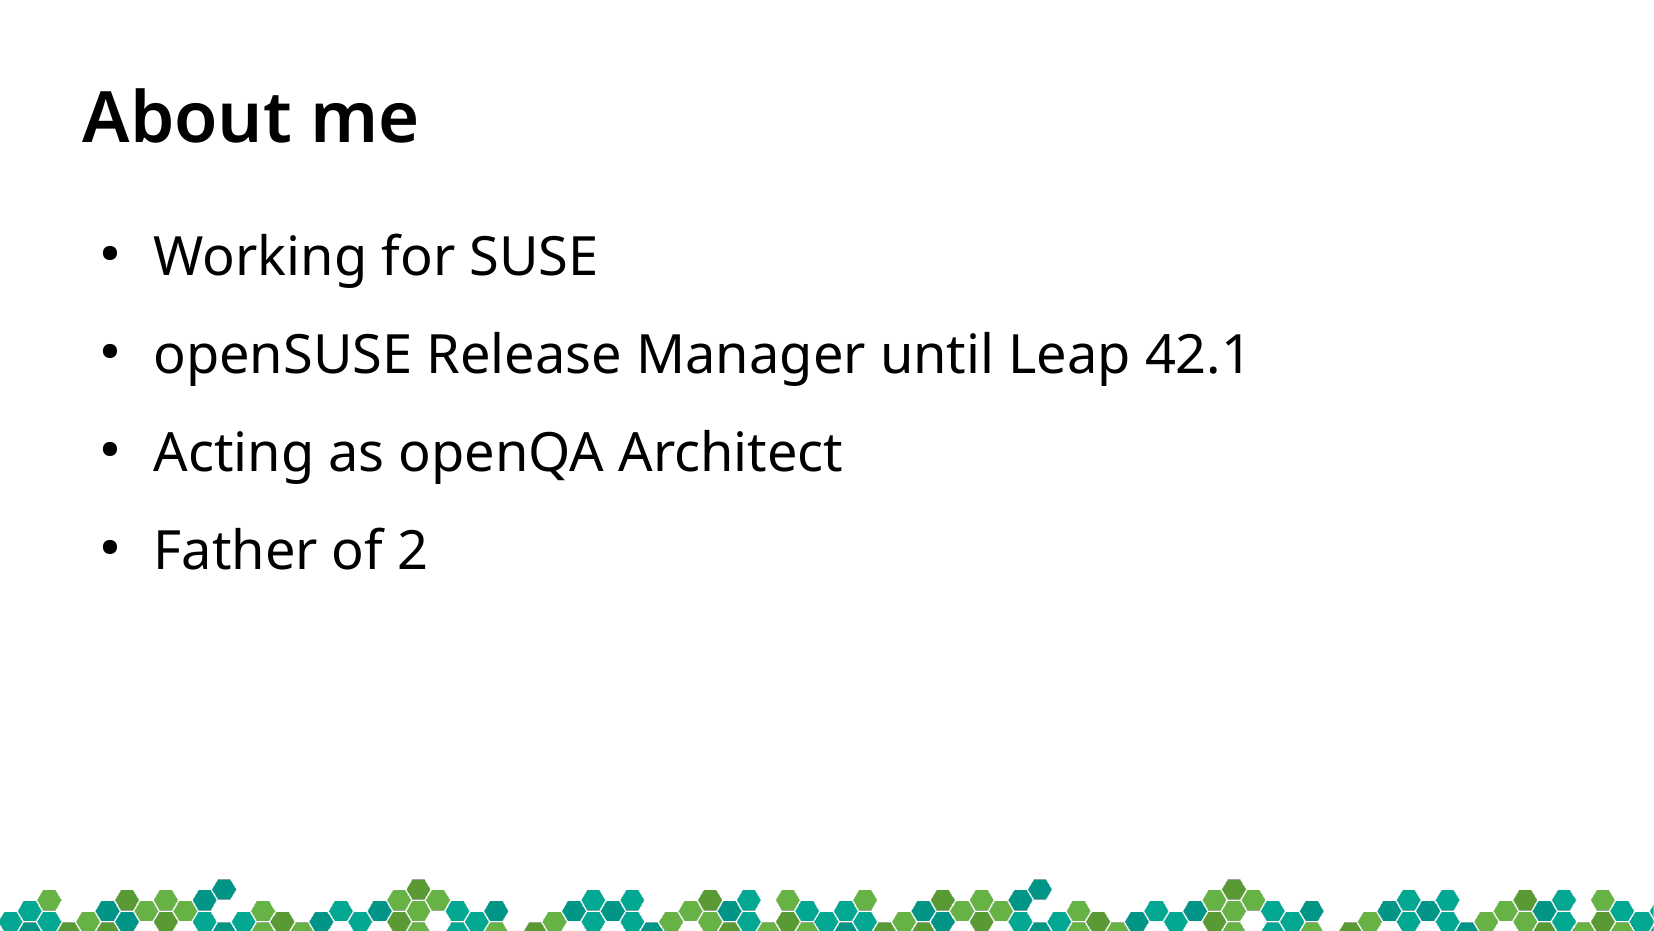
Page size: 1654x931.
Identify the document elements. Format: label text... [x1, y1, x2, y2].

title About me [82, 37, 1571, 193]
list Working for SUSE openSUSE Release Manager until Leap 42.1 Acting as openQA Architect Father of 2 [82, 217, 1571, 855]
picture [0, 871, 1654, 931]
